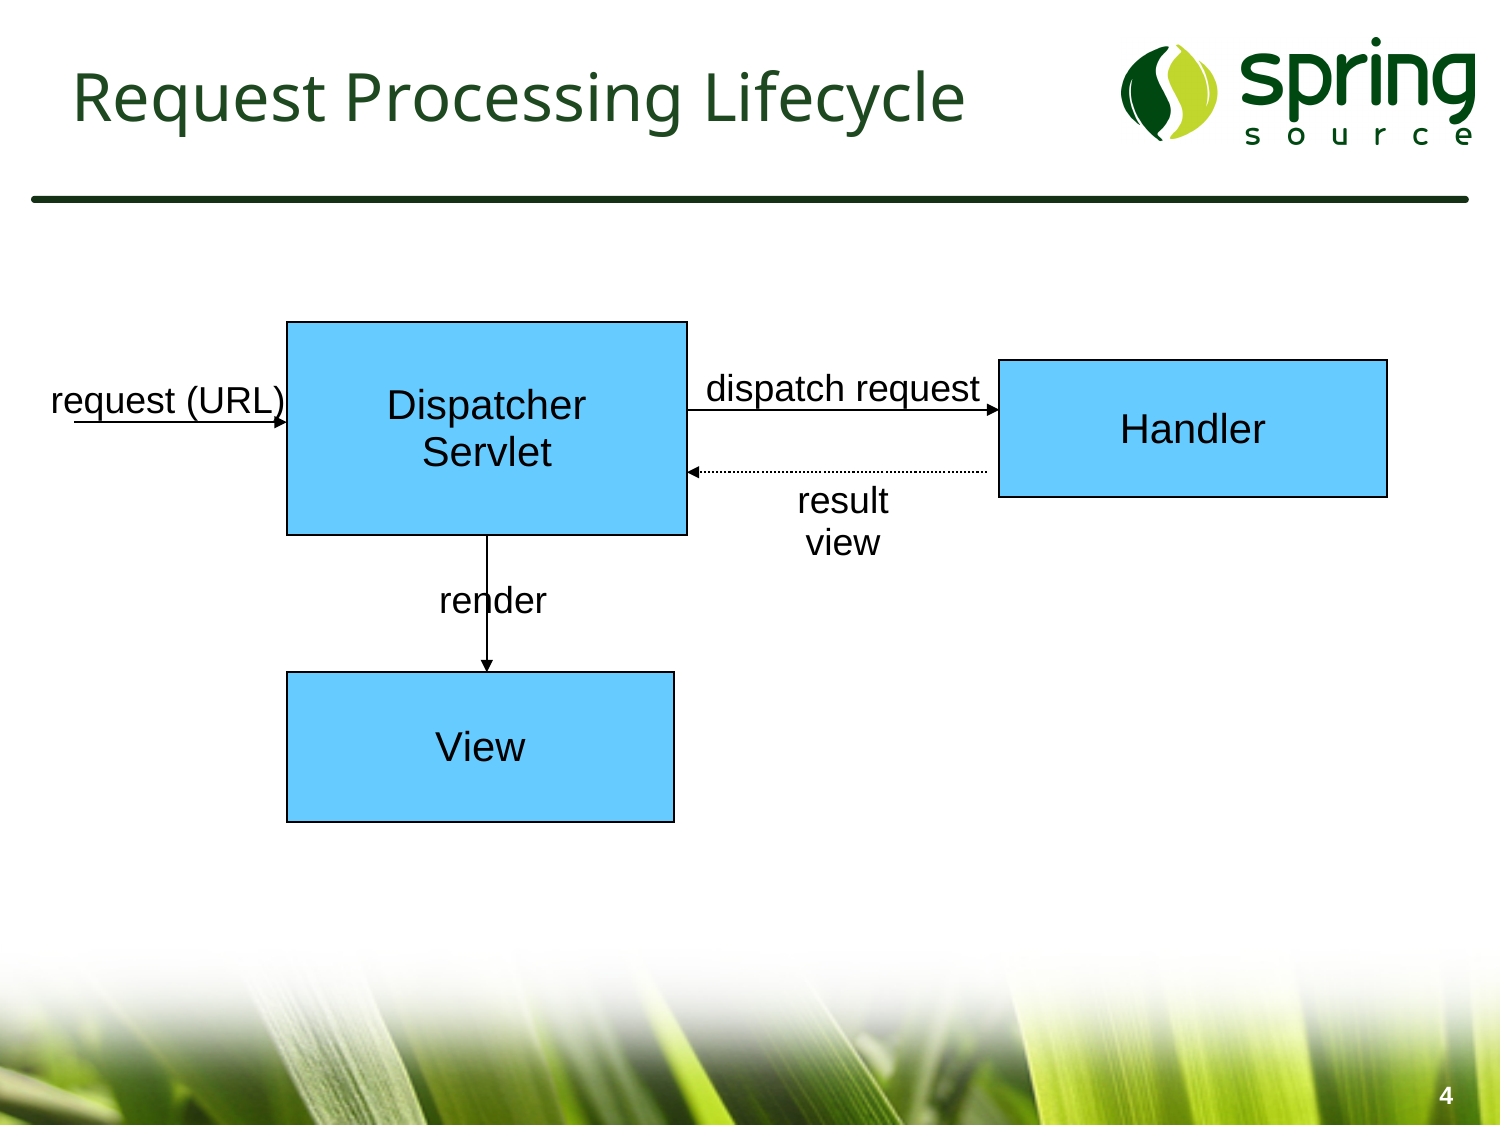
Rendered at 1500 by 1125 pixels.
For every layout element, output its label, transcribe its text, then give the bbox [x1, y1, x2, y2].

picture [0, 944, 1500, 1125]
text_box Handler [999, 359, 1387, 498]
text_box View [286, 672, 675, 823]
text_box request (URL) [11, 372, 325, 430]
text_box result view [761, 472, 925, 572]
text_box dispatch request [674, 359, 1012, 418]
text_box Dispatcher Servlet [286, 322, 687, 535]
picture [1121, 37, 1475, 145]
title Request Processing Lifecycle [56, 42, 1089, 206]
text_box render [274, 572, 712, 630]
